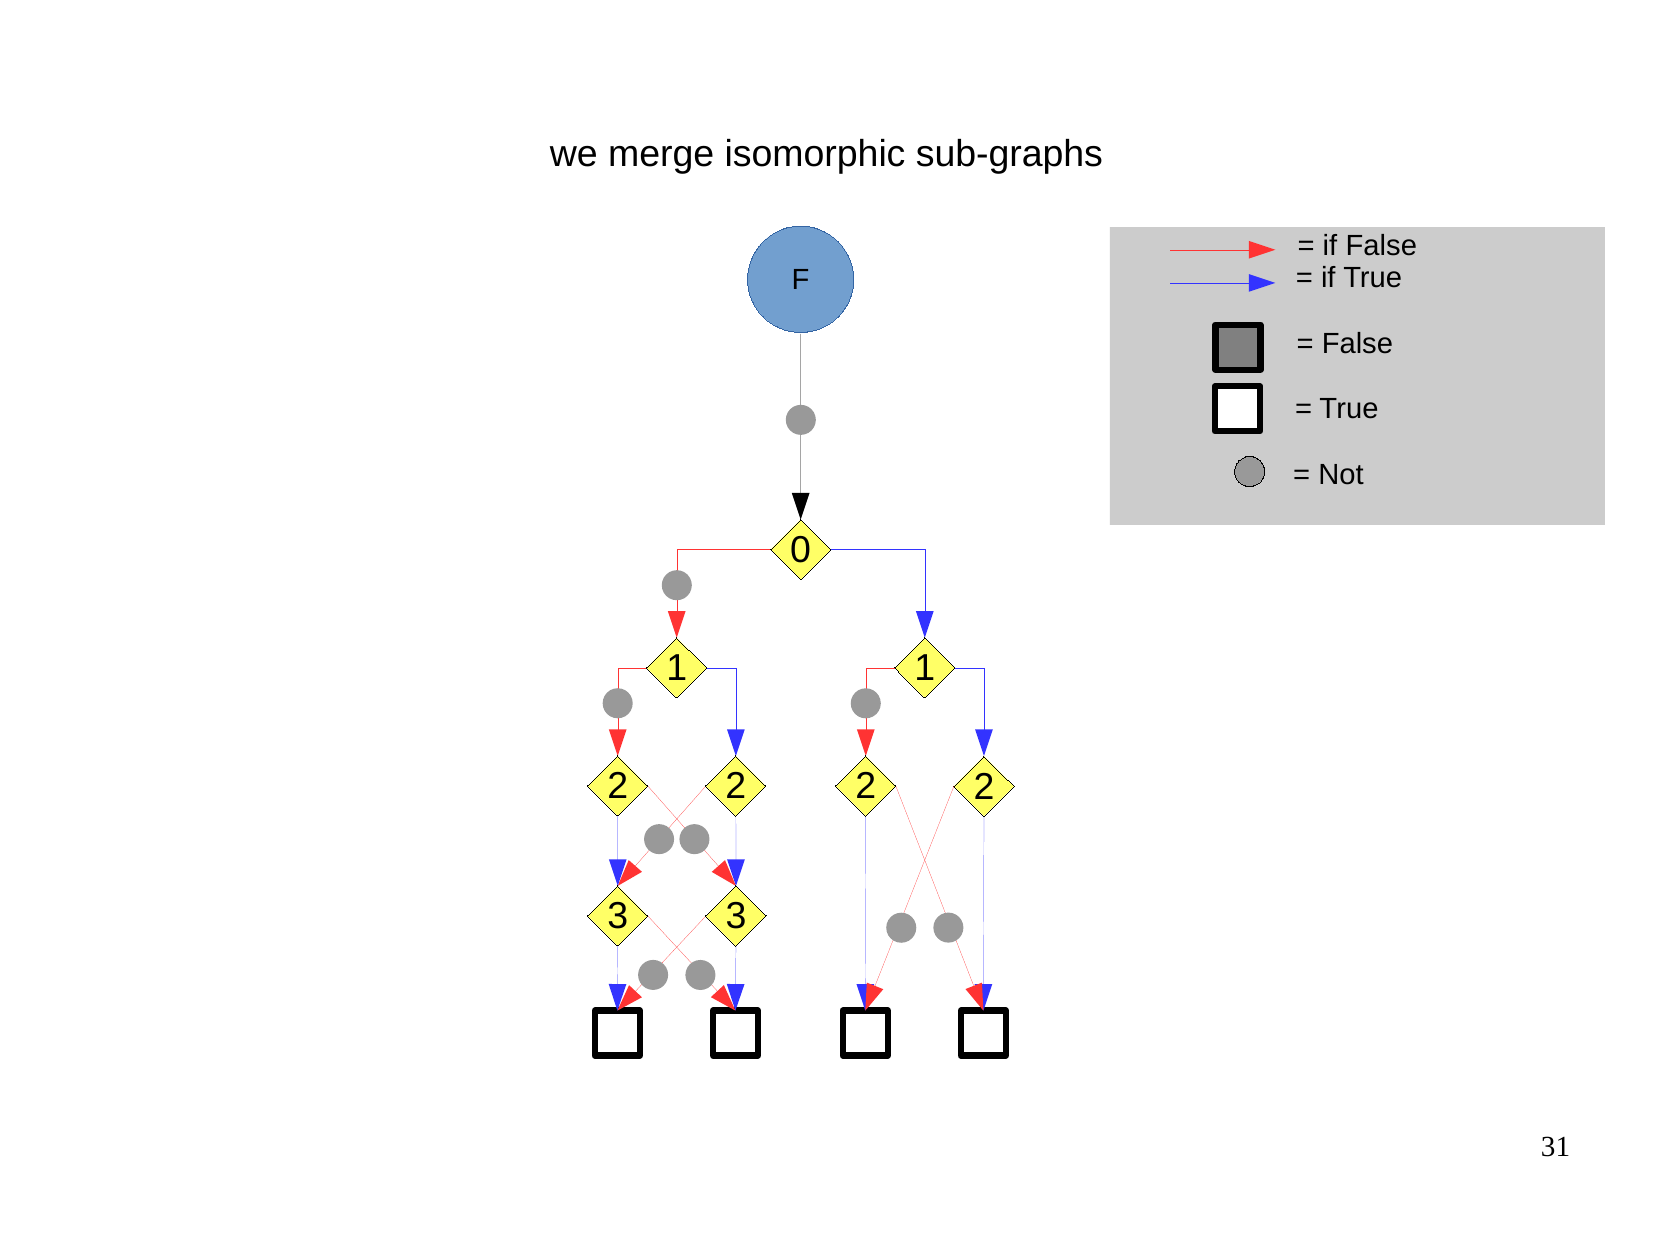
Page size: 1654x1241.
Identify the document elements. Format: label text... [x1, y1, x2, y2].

text_box [1215, 386, 1261, 432]
text_box 2 [835, 755, 896, 817]
text_box [638, 959, 669, 990]
text_box F [747, 226, 854, 333]
text_box [933, 912, 964, 943]
text_box [850, 688, 881, 719]
text_box [602, 688, 633, 719]
text_box [661, 570, 692, 601]
text_box [960, 1010, 1006, 1056]
text_box 2 [954, 756, 1015, 817]
text_box 3 [587, 885, 648, 946]
text_box [594, 1010, 640, 1056]
text_box 2 [587, 755, 648, 816]
text_box 1 [646, 637, 707, 698]
text_box [679, 824, 710, 855]
title we merge isomorphic sub-graphs [82, 49, 1571, 257]
text_box 0 [770, 519, 831, 580]
text_box [785, 404, 816, 435]
text_box [712, 1010, 758, 1056]
text_box [842, 1010, 888, 1056]
text_box = if False = if True = False = True = Not [1109, 227, 1605, 525]
text_box [886, 912, 917, 943]
text_box 1 [894, 637, 955, 698]
text_box 3 [705, 885, 767, 947]
text_box [1215, 324, 1261, 370]
text_box 2 [705, 755, 766, 817]
text_box [644, 824, 675, 855]
text_box [1234, 456, 1265, 487]
text_box [685, 959, 716, 991]
